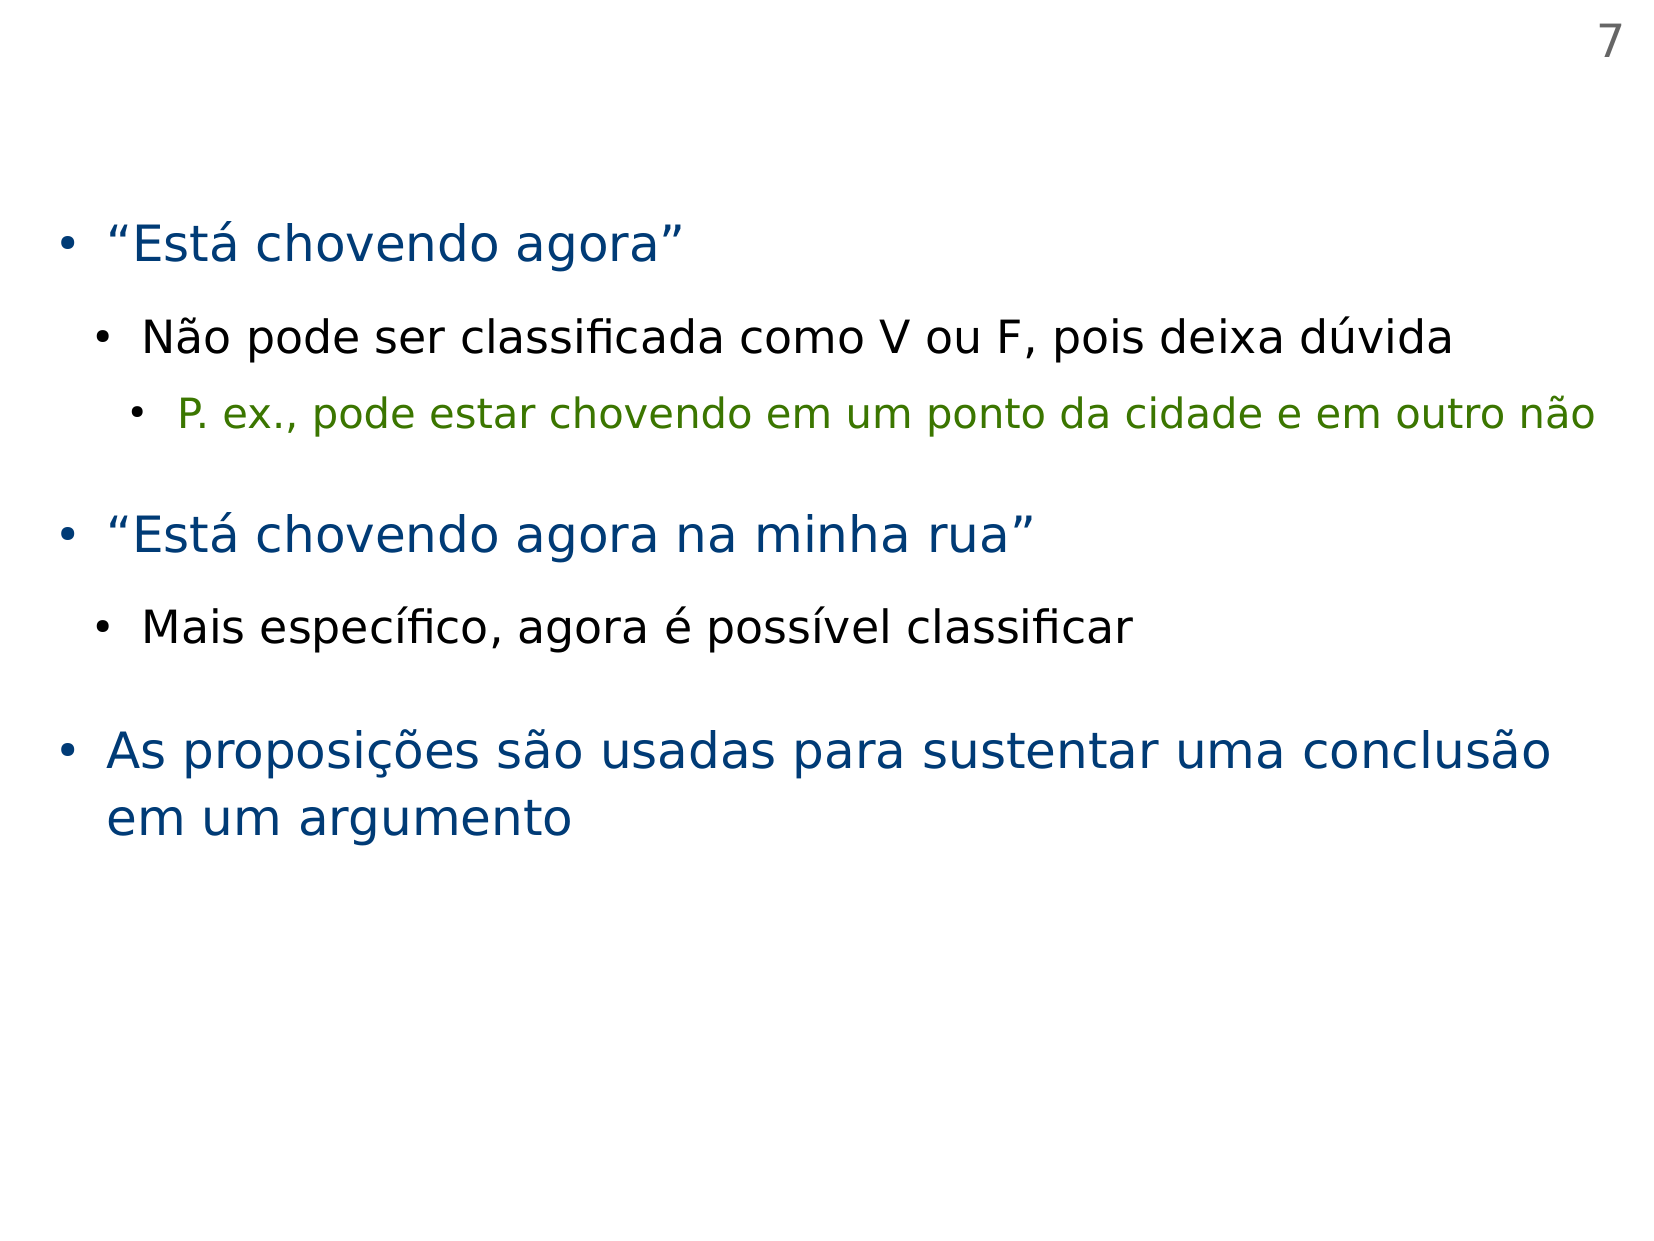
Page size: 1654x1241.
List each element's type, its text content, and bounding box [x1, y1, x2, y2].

list “Está chovendo agora” Não pode ser classificada como V ou F, pois deixa dúvida P. ex., pode estar chovendo em um ponto da cidade e em outro não “Está chovendo agora na minha rua” Mais específico, agora é possível classificar As proposições são usadas para sustentar uma conclusão em um argumento [59, 206, 1625, 1211]
